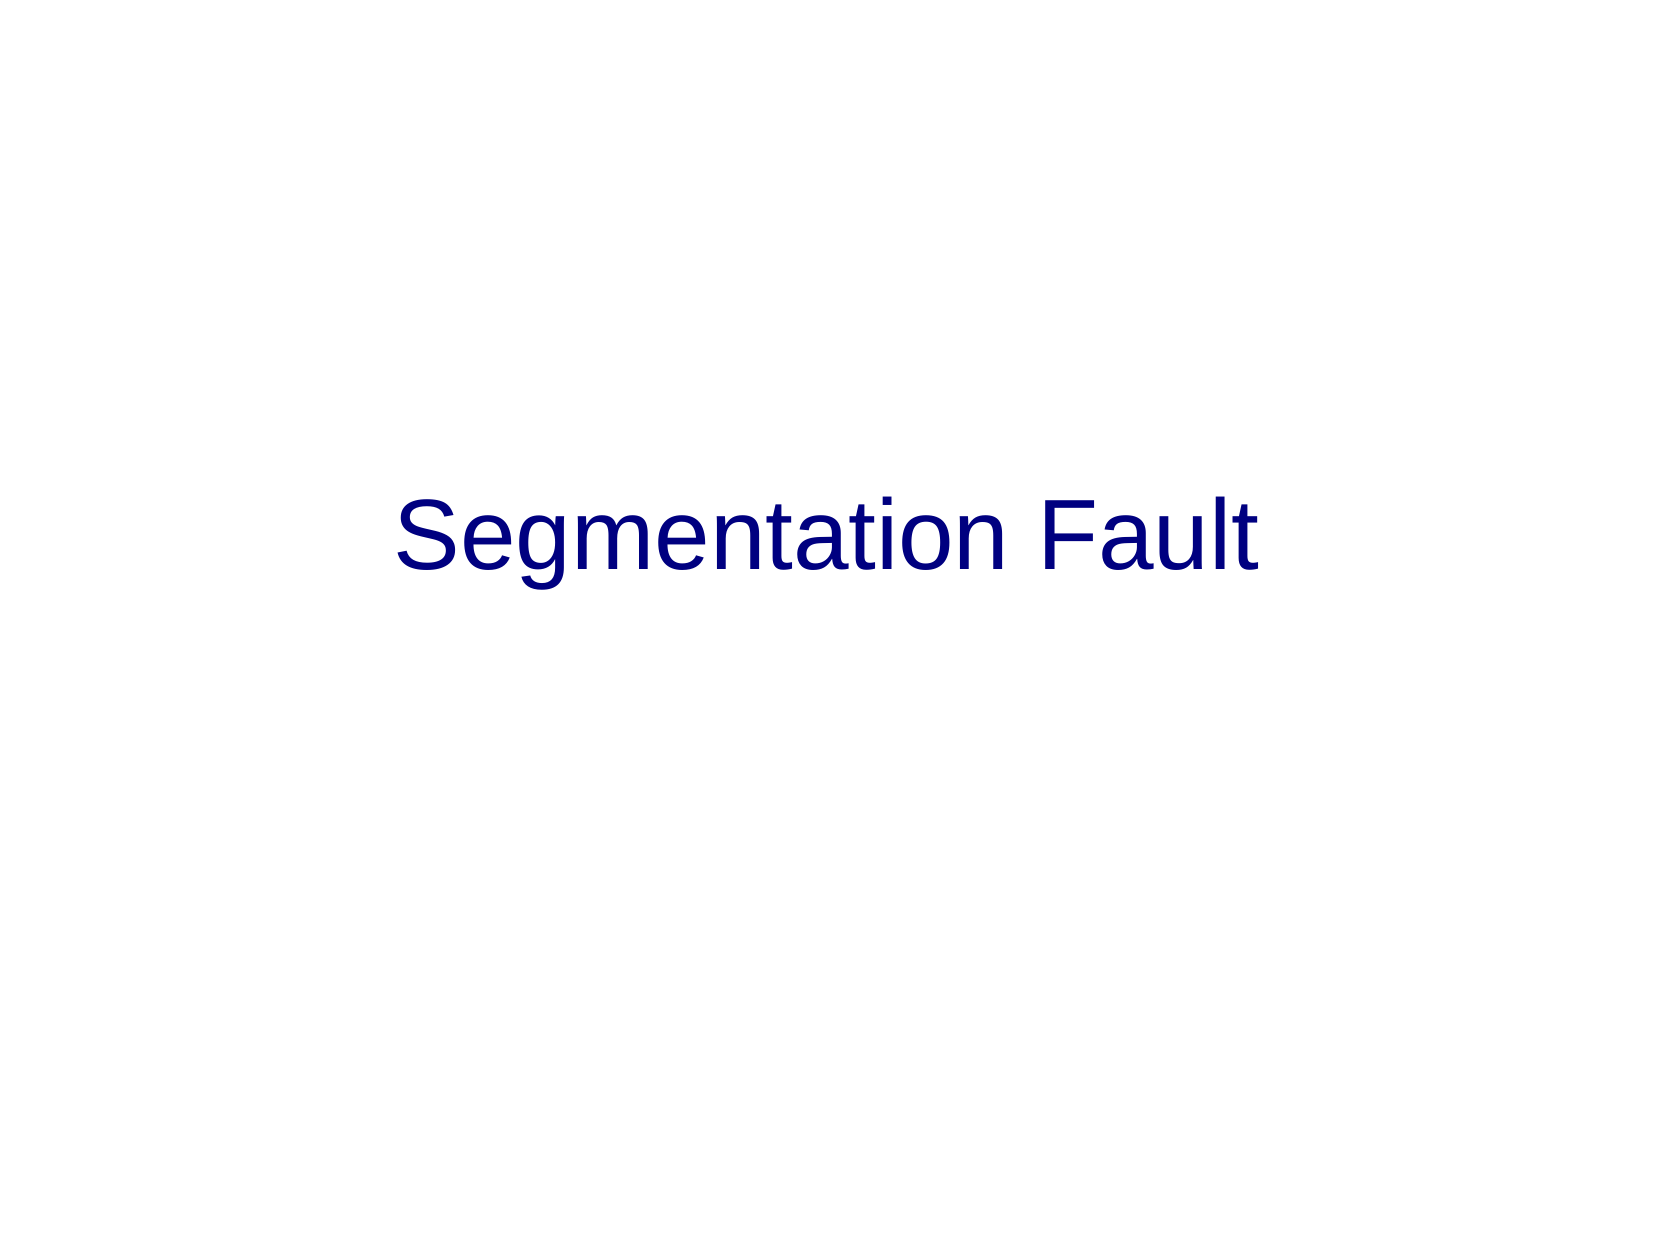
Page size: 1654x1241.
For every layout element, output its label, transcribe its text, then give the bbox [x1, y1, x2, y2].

subtitle Segmentation Fault [82, 49, 1571, 1010]
